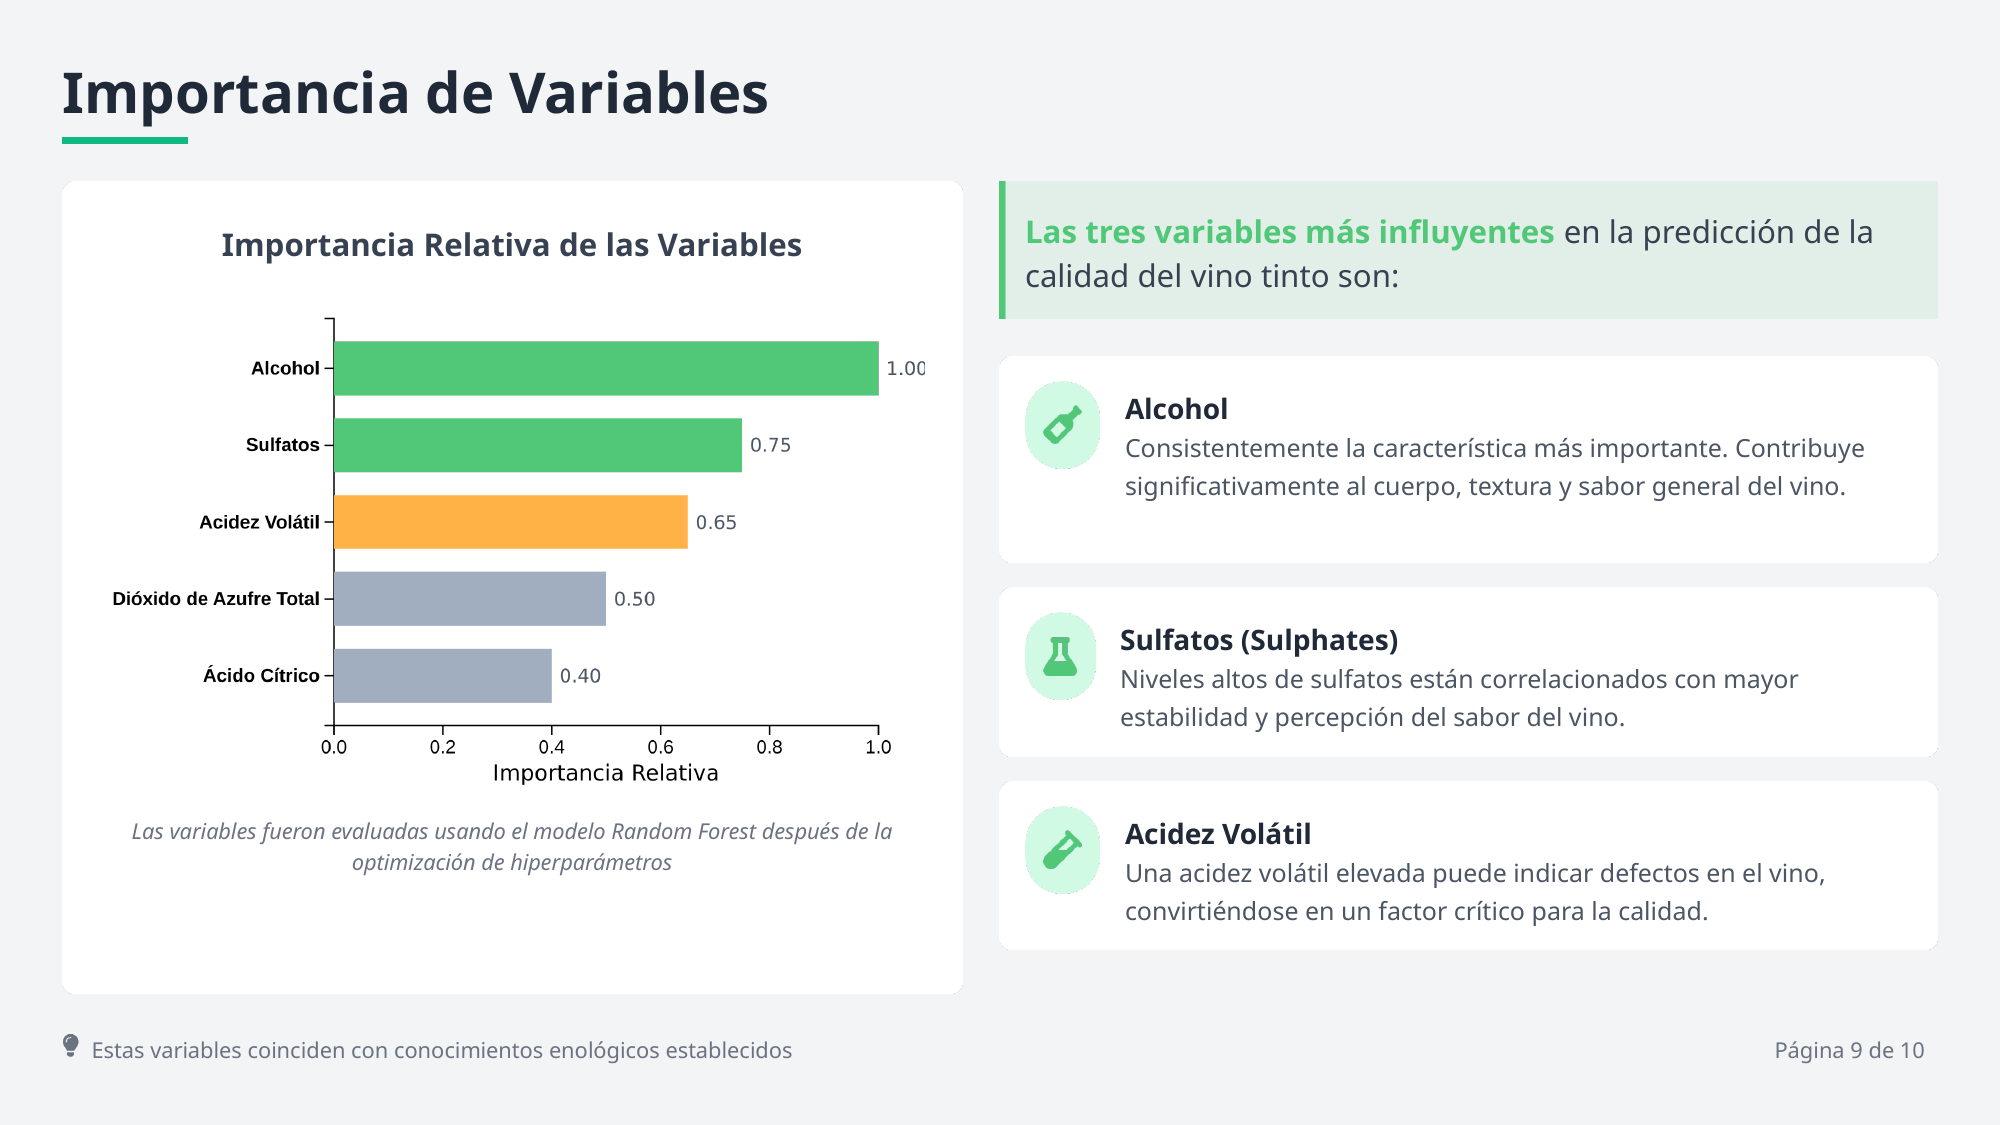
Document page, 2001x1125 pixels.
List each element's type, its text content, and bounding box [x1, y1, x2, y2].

text_box Consistentemente la característica más importante. Contribuye significativamente al cuerpo, textura y sabor general del vino. [1125, 425, 1913, 538]
text_box Página 9 de 10 [1774, 1031, 1970, 1063]
text_box Una acidez volátil elevada puede indicar defectos en el vino, convirtiéndose en un factor crítico para la calidad. [1125, 849, 1913, 925]
text_box Niveles altos de sulfatos están correlacionados con mayor estabilidad y percepción del sabor del vino. [1120, 656, 1913, 732]
text_box Las tres variables más influyentes en la predicción de la calidad del vino tinto son: [1024, 206, 1913, 294]
text_box Acidez Volátil [1125, 806, 1913, 849]
text_box Importancia Relativa de las Variables [17, 218, 1008, 263]
text_box Sulfatos (Sulphates) [1120, 612, 1913, 656]
text_box Importancia de Variables [62, 62, 1938, 125]
text_box Alcohol [1125, 381, 1913, 425]
text_box Estas variables coinciden con conocimientos enológicos establecidos [85, 1031, 1031, 1063]
picture [0, 0, 2000, 1125]
text_box Las variables fueron evaluadas usando el modelo Random Forest después de la optimización de hiperparámetros [99, 812, 925, 875]
